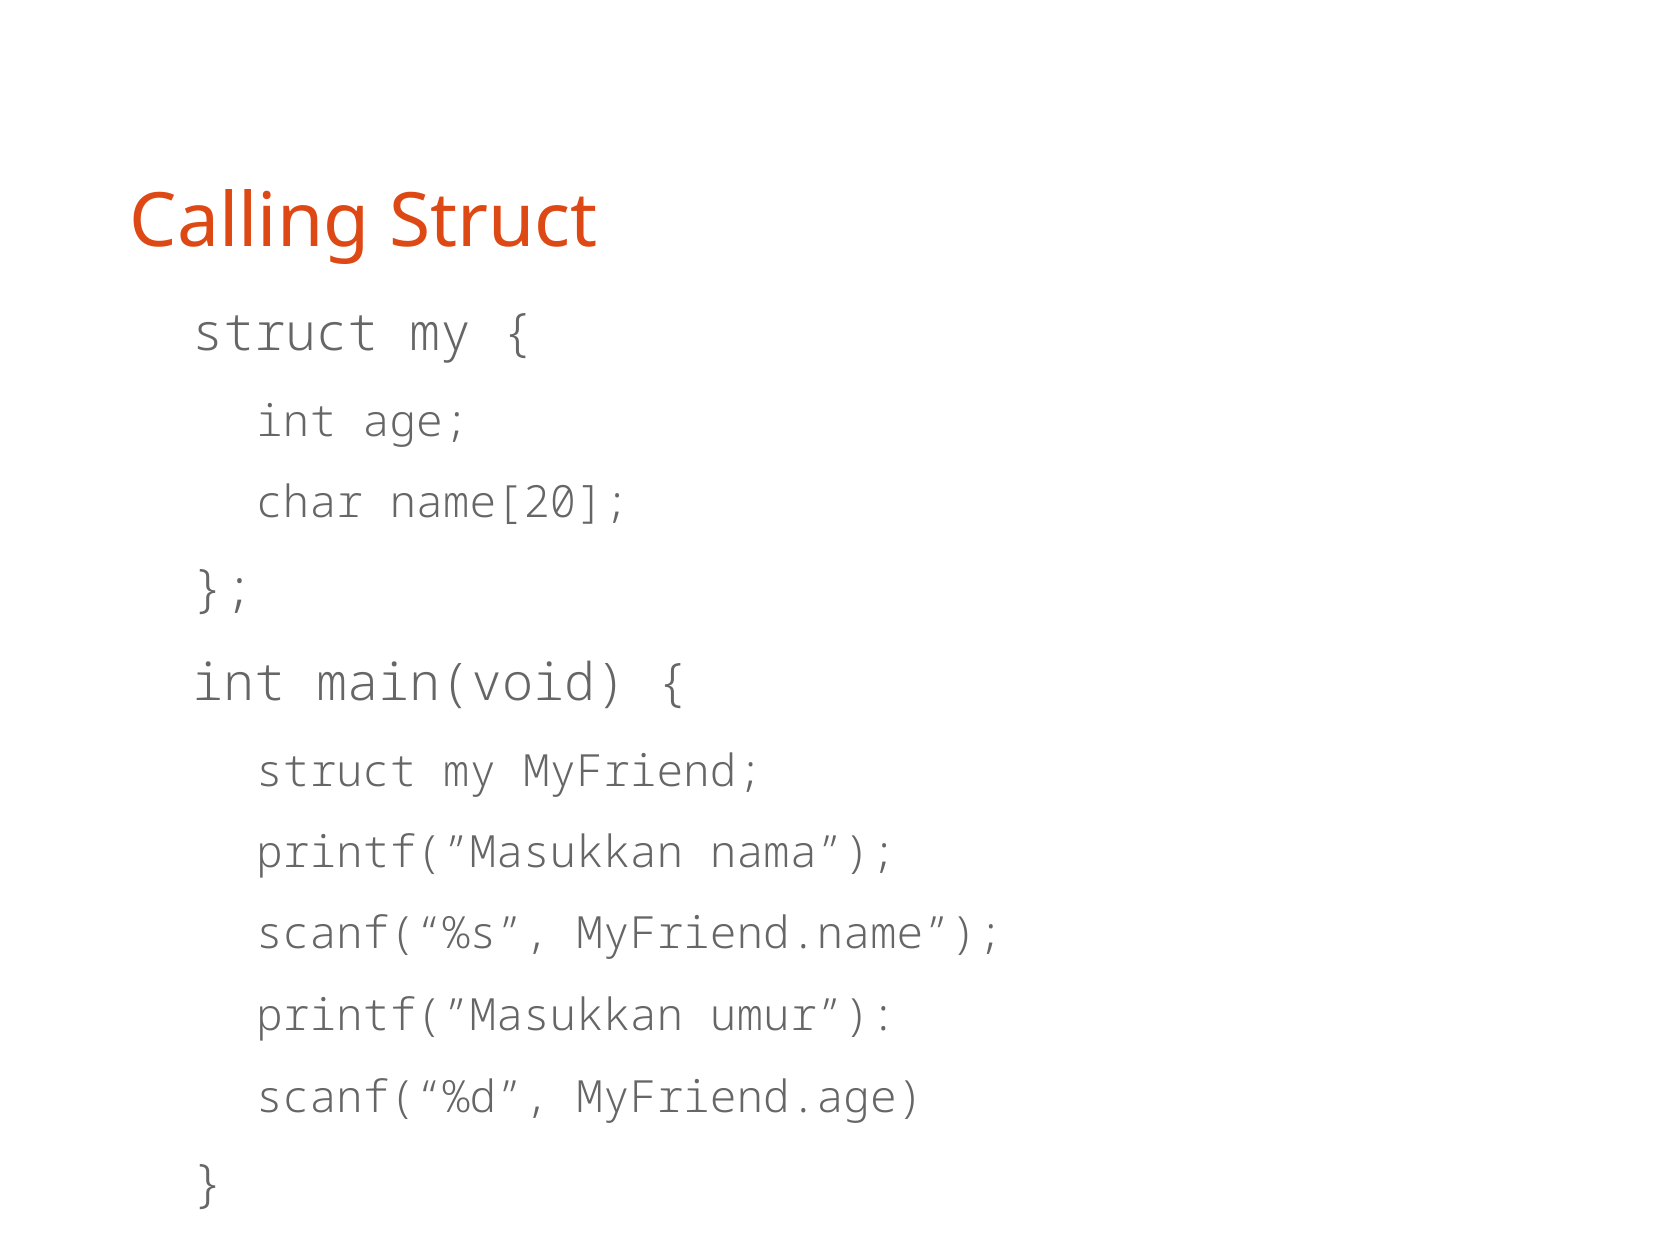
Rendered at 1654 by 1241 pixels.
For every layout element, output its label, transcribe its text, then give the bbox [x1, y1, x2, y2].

title Calling Struct [129, 153, 1518, 281]
list struct my { int age; char name[20]; }; int main(void) { struct my MyFriend; printf(”Masukkan nama”); scanf(“%s”, MyFriend.name”); printf(”Masukkan umur”): scanf(“%d”, MyFriend.age) } [129, 295, 1518, 1217]
